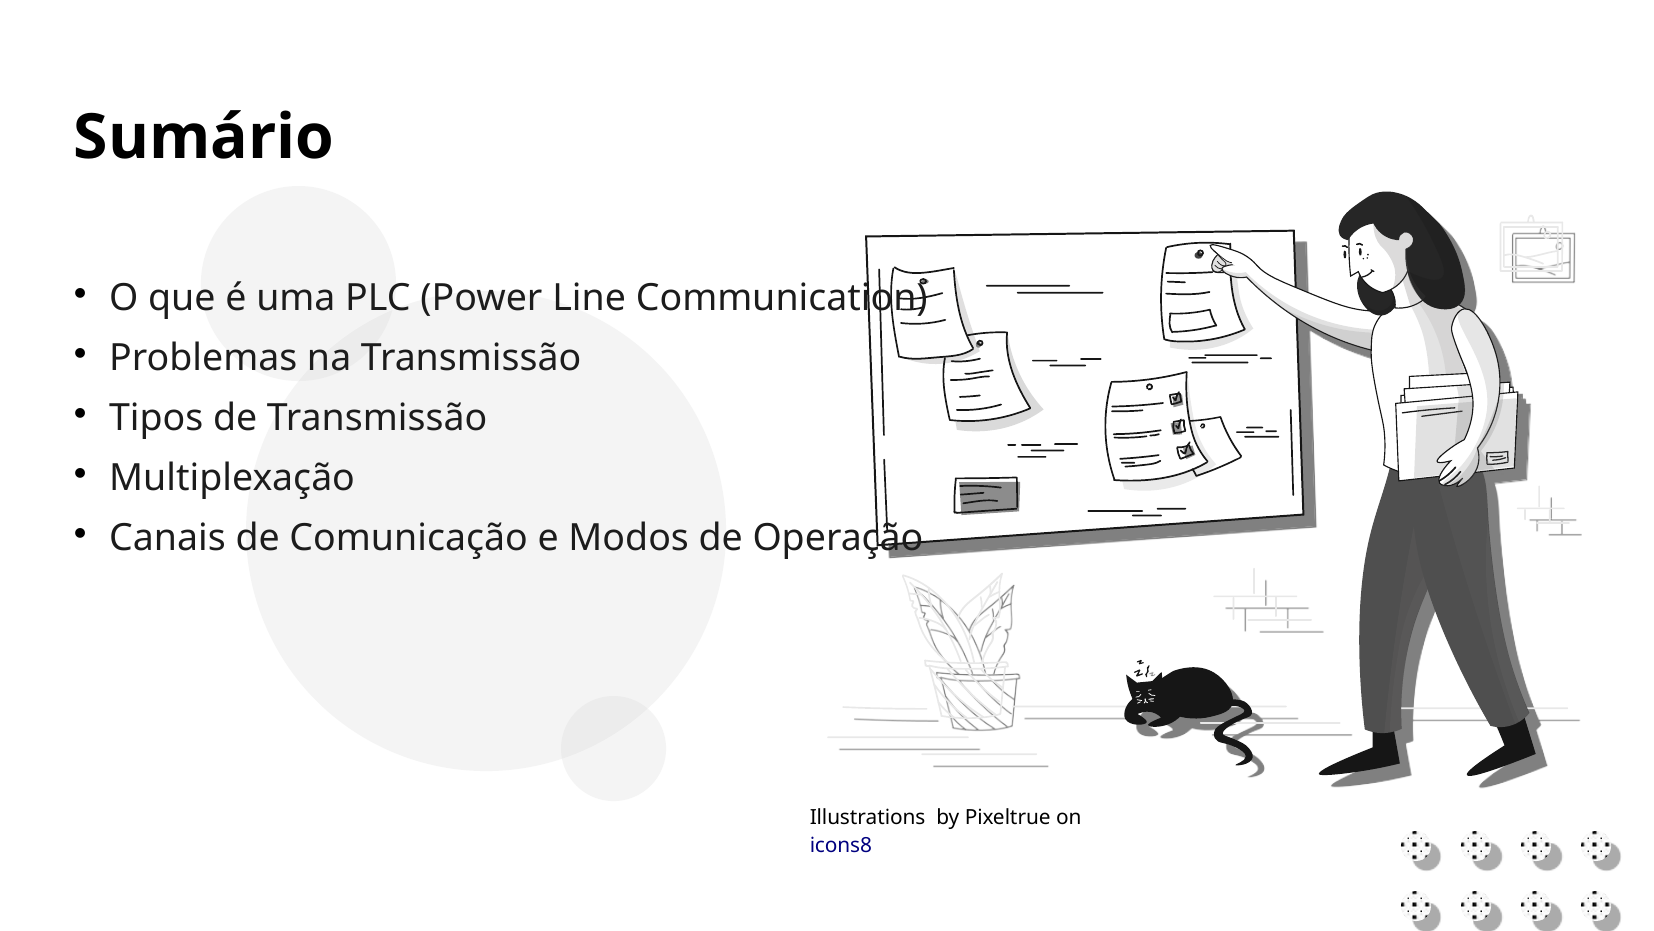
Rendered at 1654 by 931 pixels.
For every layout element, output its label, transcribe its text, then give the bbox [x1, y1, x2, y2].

picture [1460, 830, 1492, 862]
picture [1580, 890, 1612, 922]
text_box Sumário [59, 88, 621, 178]
picture [1520, 890, 1552, 922]
picture [1461, 890, 1492, 922]
text_box O que é uma PLC (Power Line Communication) Problemas na Transmissão Tipos de Transmissão Multiplexação Canais de Comunicação e Modos de Operação [58, 265, 989, 595]
picture [1400, 830, 1432, 862]
picture [1520, 831, 1552, 862]
picture [1581, 830, 1612, 862]
picture [1400, 891, 1432, 922]
